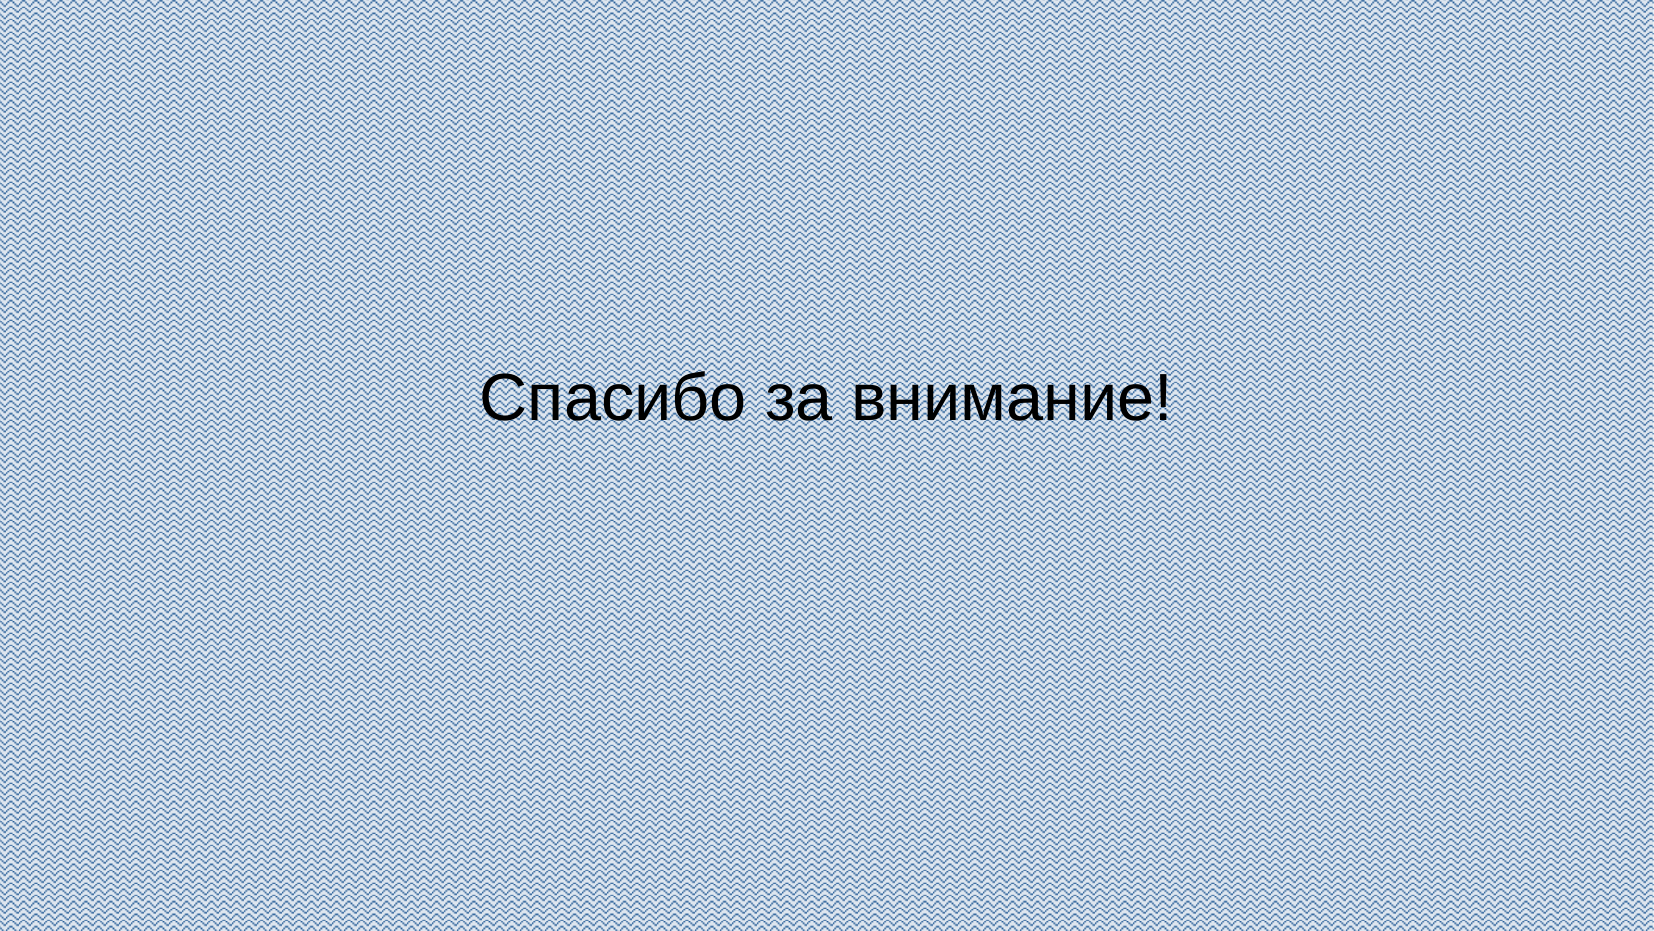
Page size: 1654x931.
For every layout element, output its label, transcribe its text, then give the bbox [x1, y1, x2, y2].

picture [0, 0, 1654, 931]
text_box Спасибо за внимание! [82, 37, 1571, 757]
